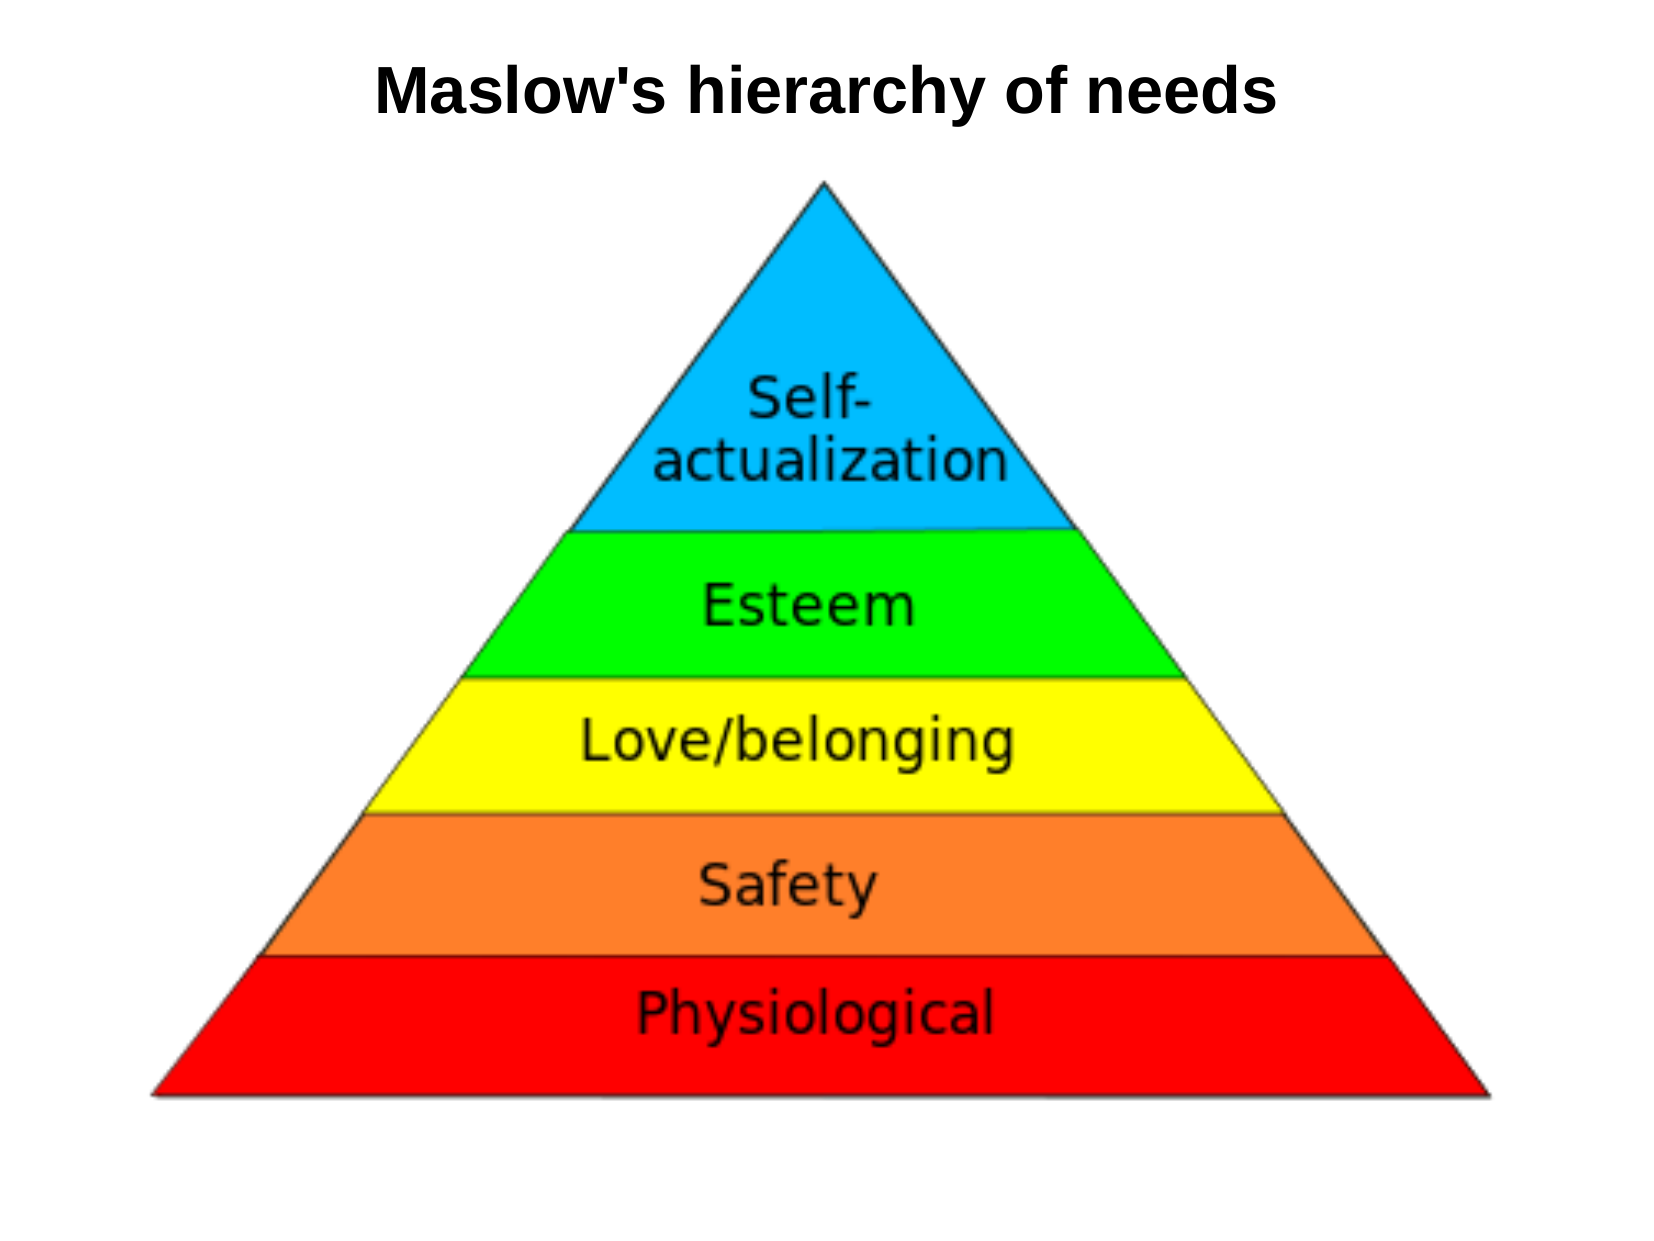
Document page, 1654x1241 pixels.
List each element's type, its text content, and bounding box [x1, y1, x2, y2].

subtitle Maslow's hierarchy of needs [371, 53, 1283, 123]
picture [86, 123, 1568, 1171]
